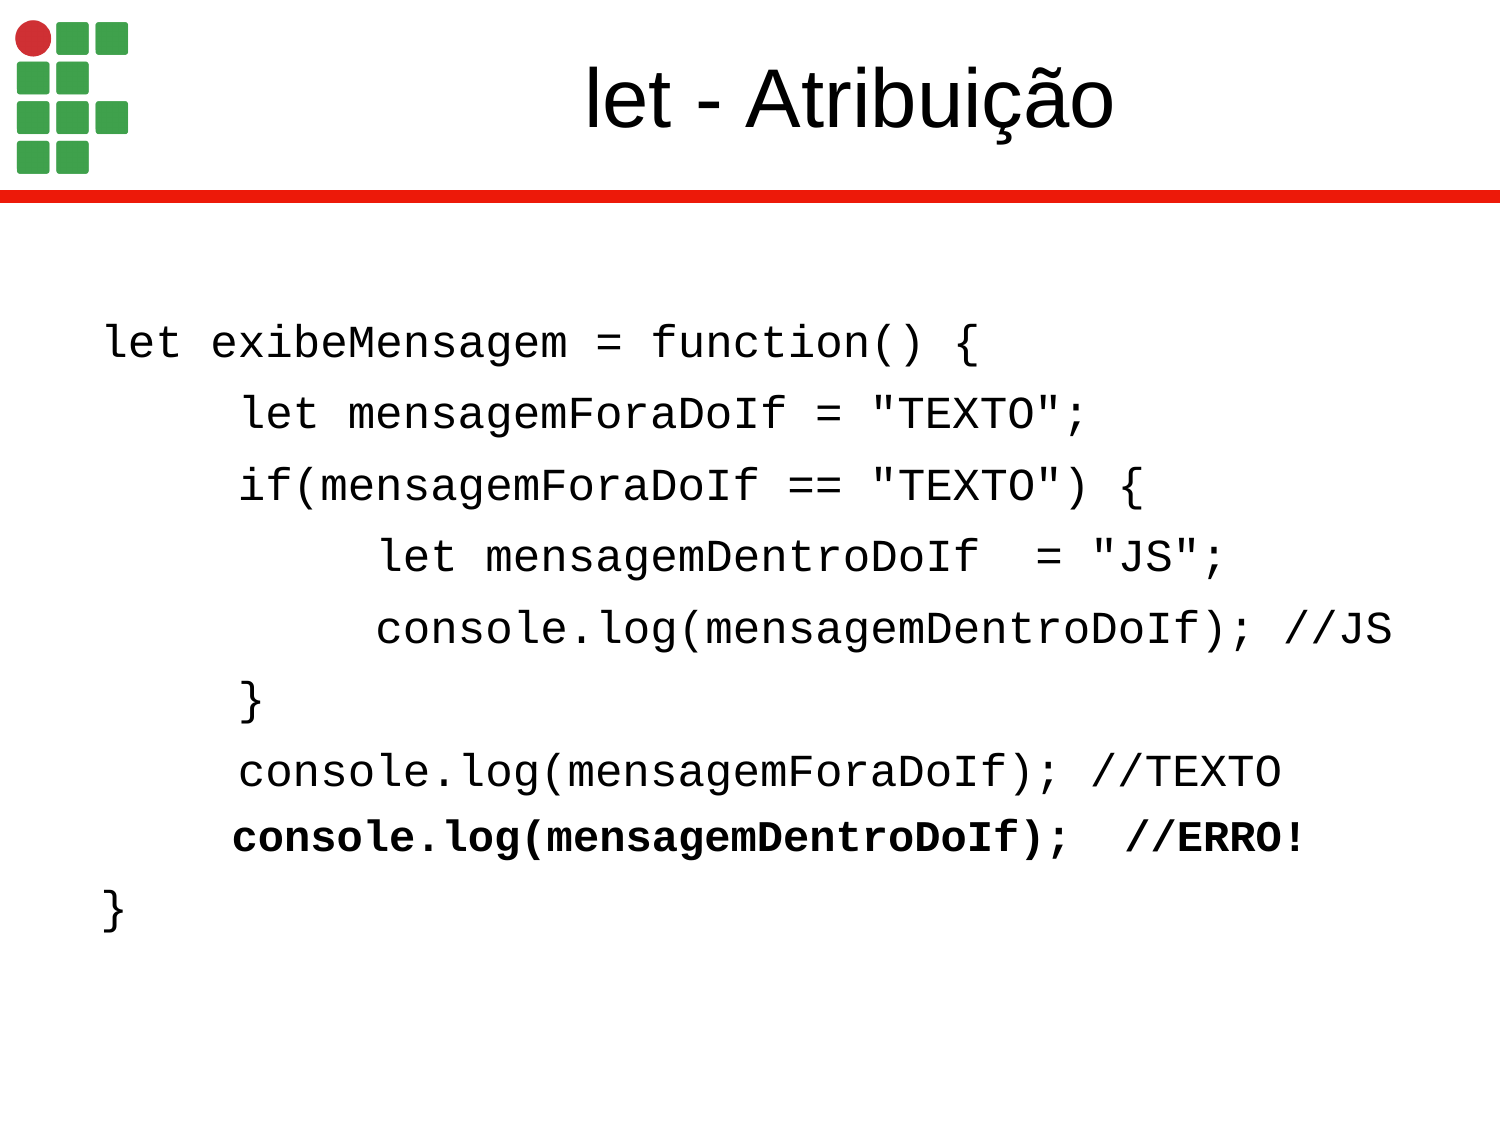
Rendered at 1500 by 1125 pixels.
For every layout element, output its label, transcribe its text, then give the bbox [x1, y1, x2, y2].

picture [14, 16, 130, 178]
list let exibeMensagem = function() { let mensagemForaDoIf = "TEXTO"; if(mensagemForaDoIf == "TEXTO") { let mensagemDentroDoIf = "JS"; console.log(mensagemDentroDoIf); //JS } console.log(mensagemForaDoIf); //TEXTO console.log(mensagemDentroDoIf); //ERRO! } [29, 207, 1471, 1087]
title let - Atribuição [230, 0, 1471, 202]
